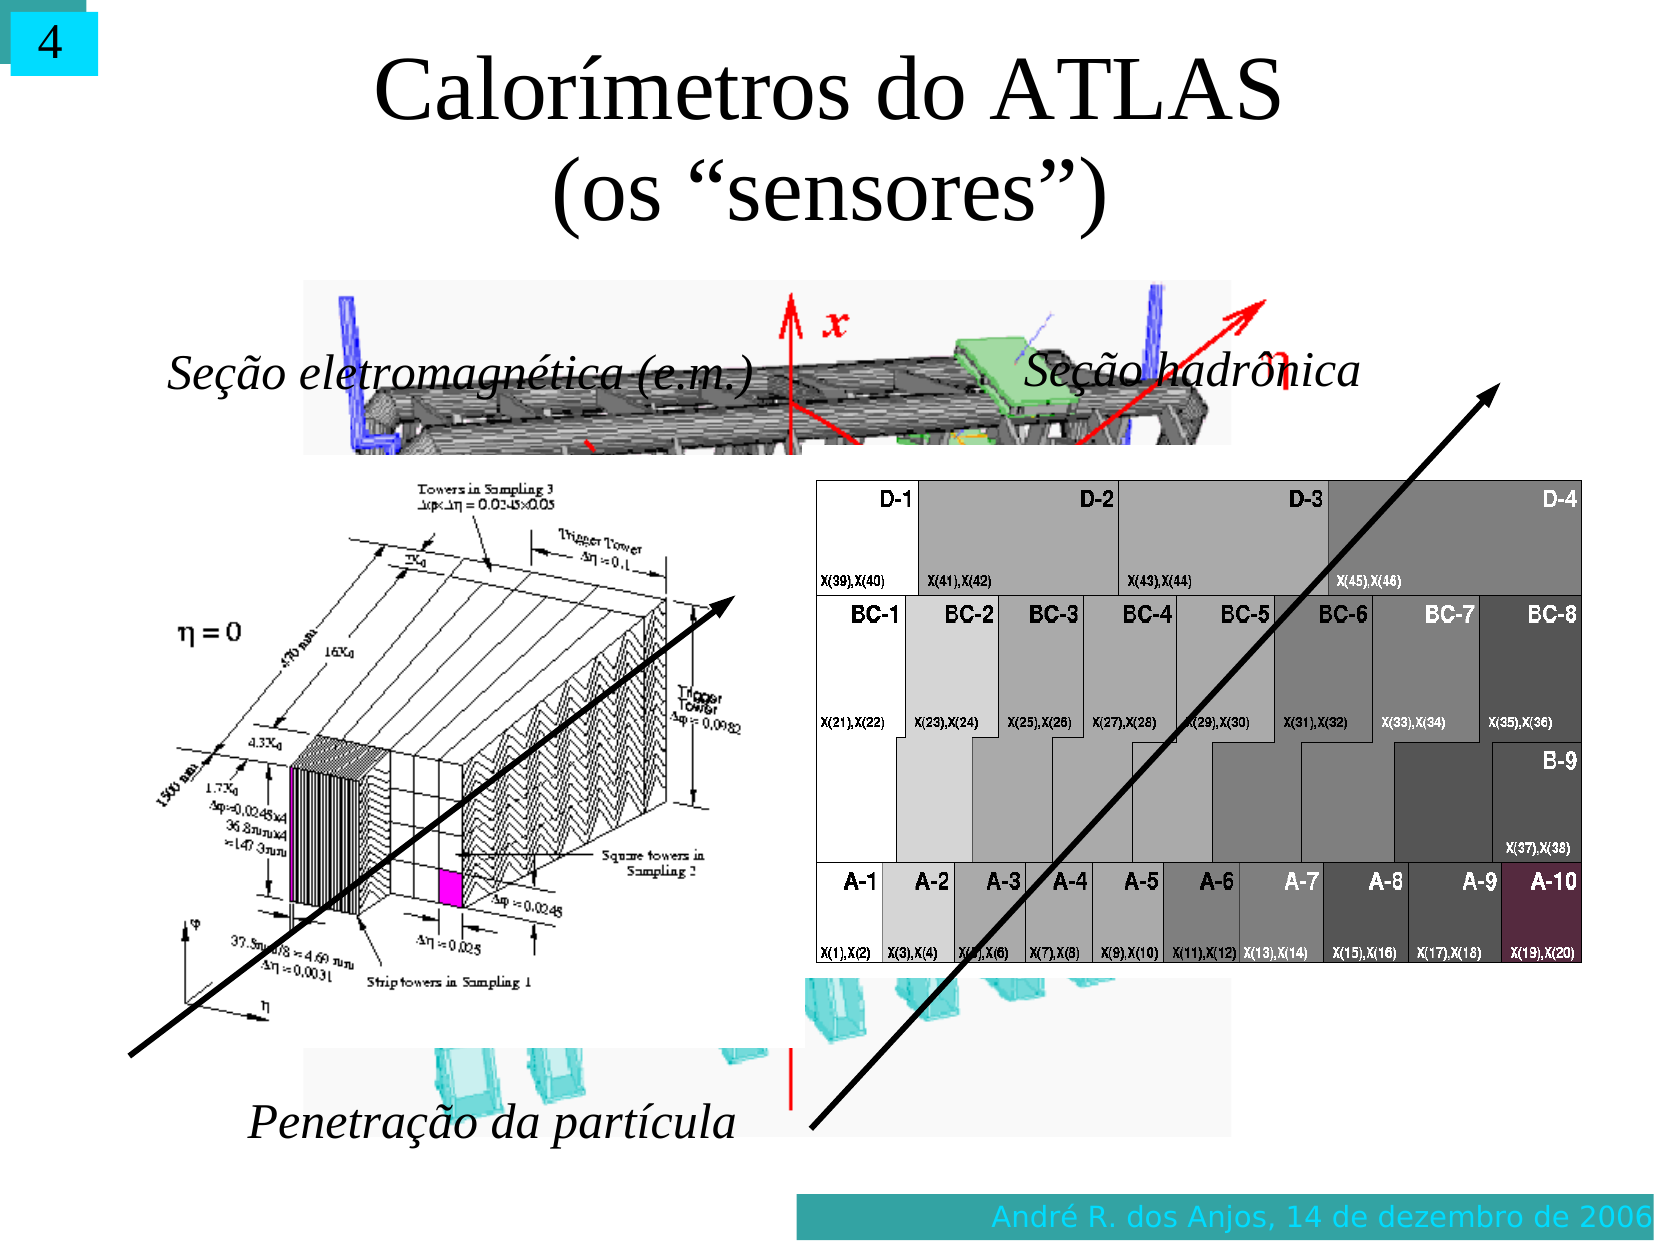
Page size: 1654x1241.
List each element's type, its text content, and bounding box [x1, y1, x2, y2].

text_box Seção hadrônica [1023, 342, 1444, 398]
title Calorímetros do ATLAS (os “sensores”) [124, 35, 1537, 243]
picture [111, 280, 1636, 1137]
text_box Penetração da partícula [247, 1093, 763, 1150]
text_box Seção eletromagnética (e.m.) [167, 344, 755, 401]
